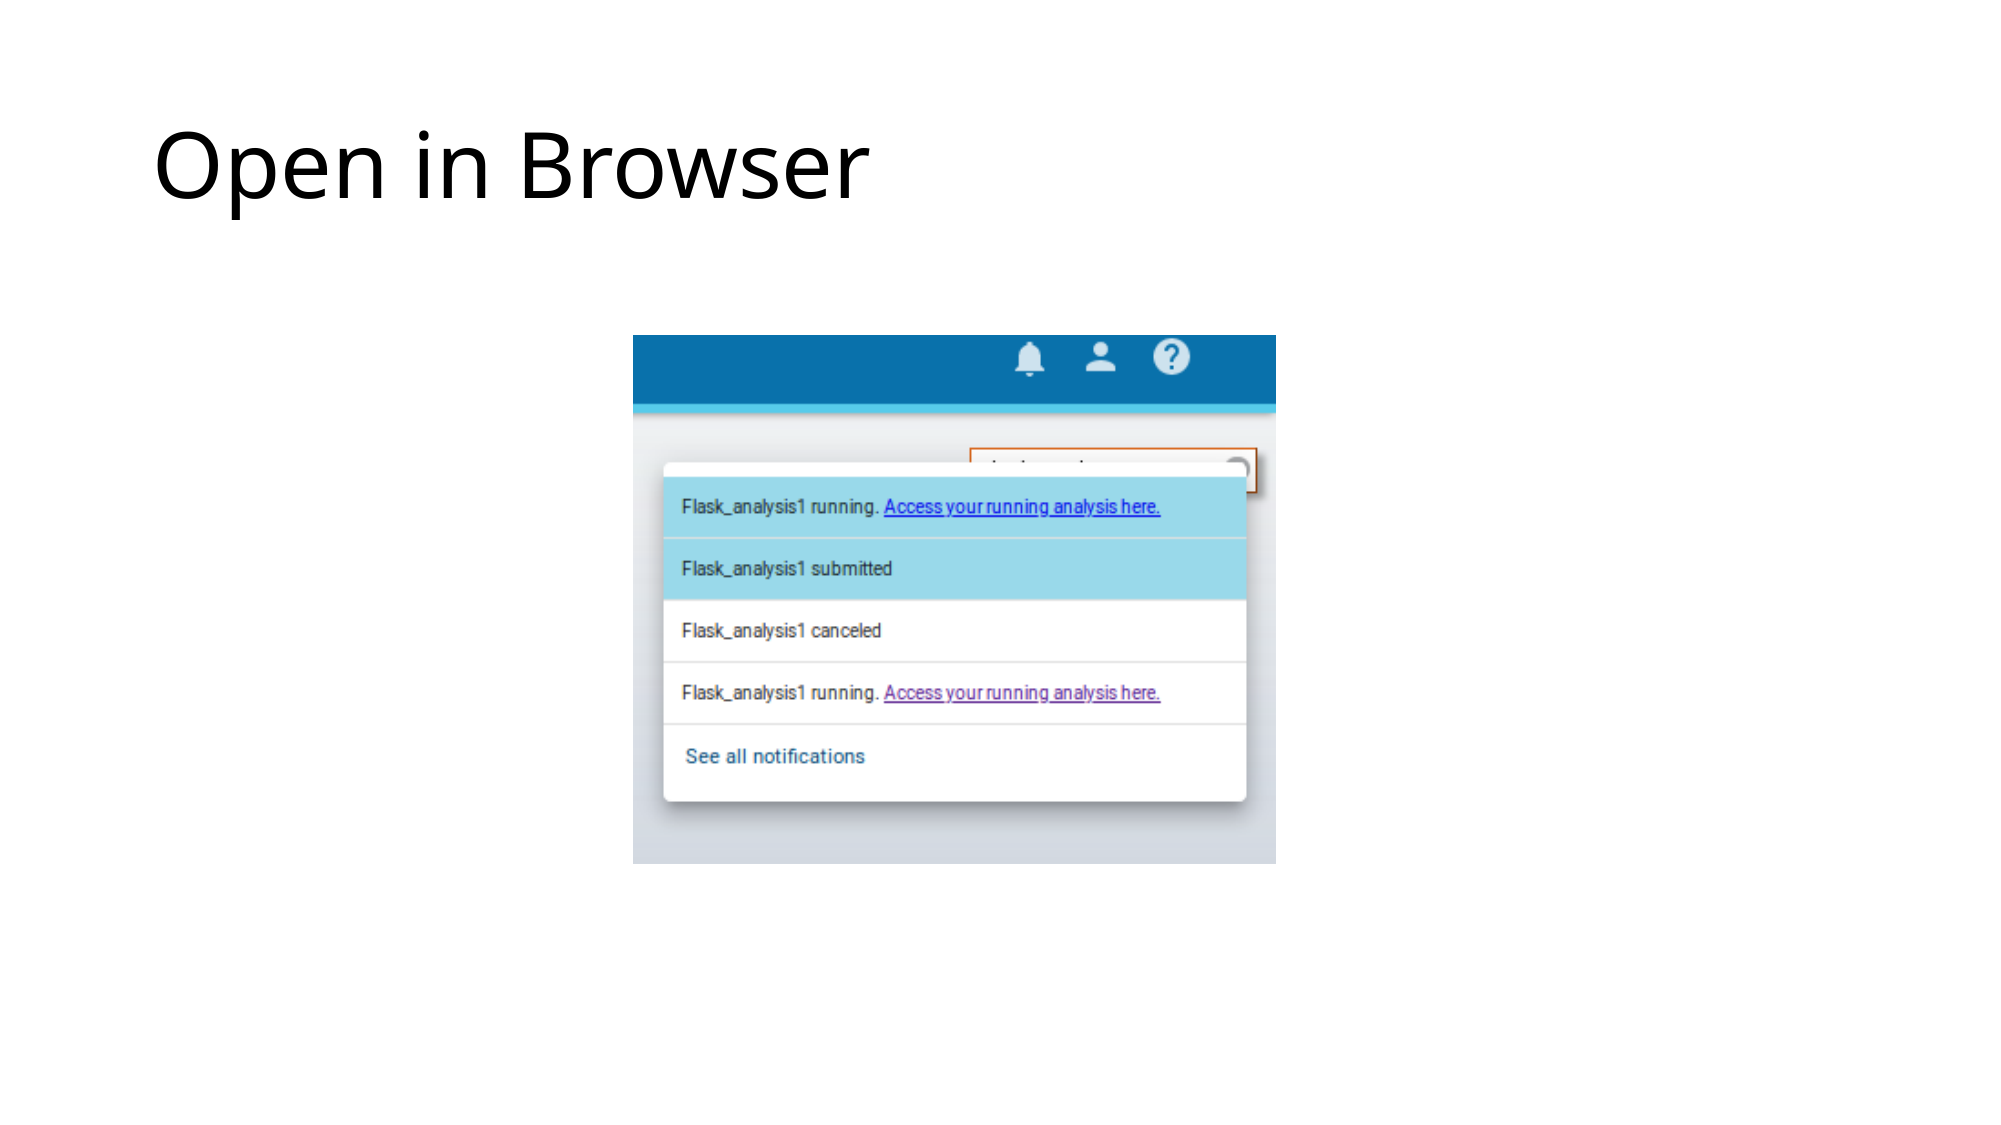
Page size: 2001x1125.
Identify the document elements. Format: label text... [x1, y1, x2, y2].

picture [633, 335, 1276, 864]
title Open in Browser [137, 59, 1863, 278]
